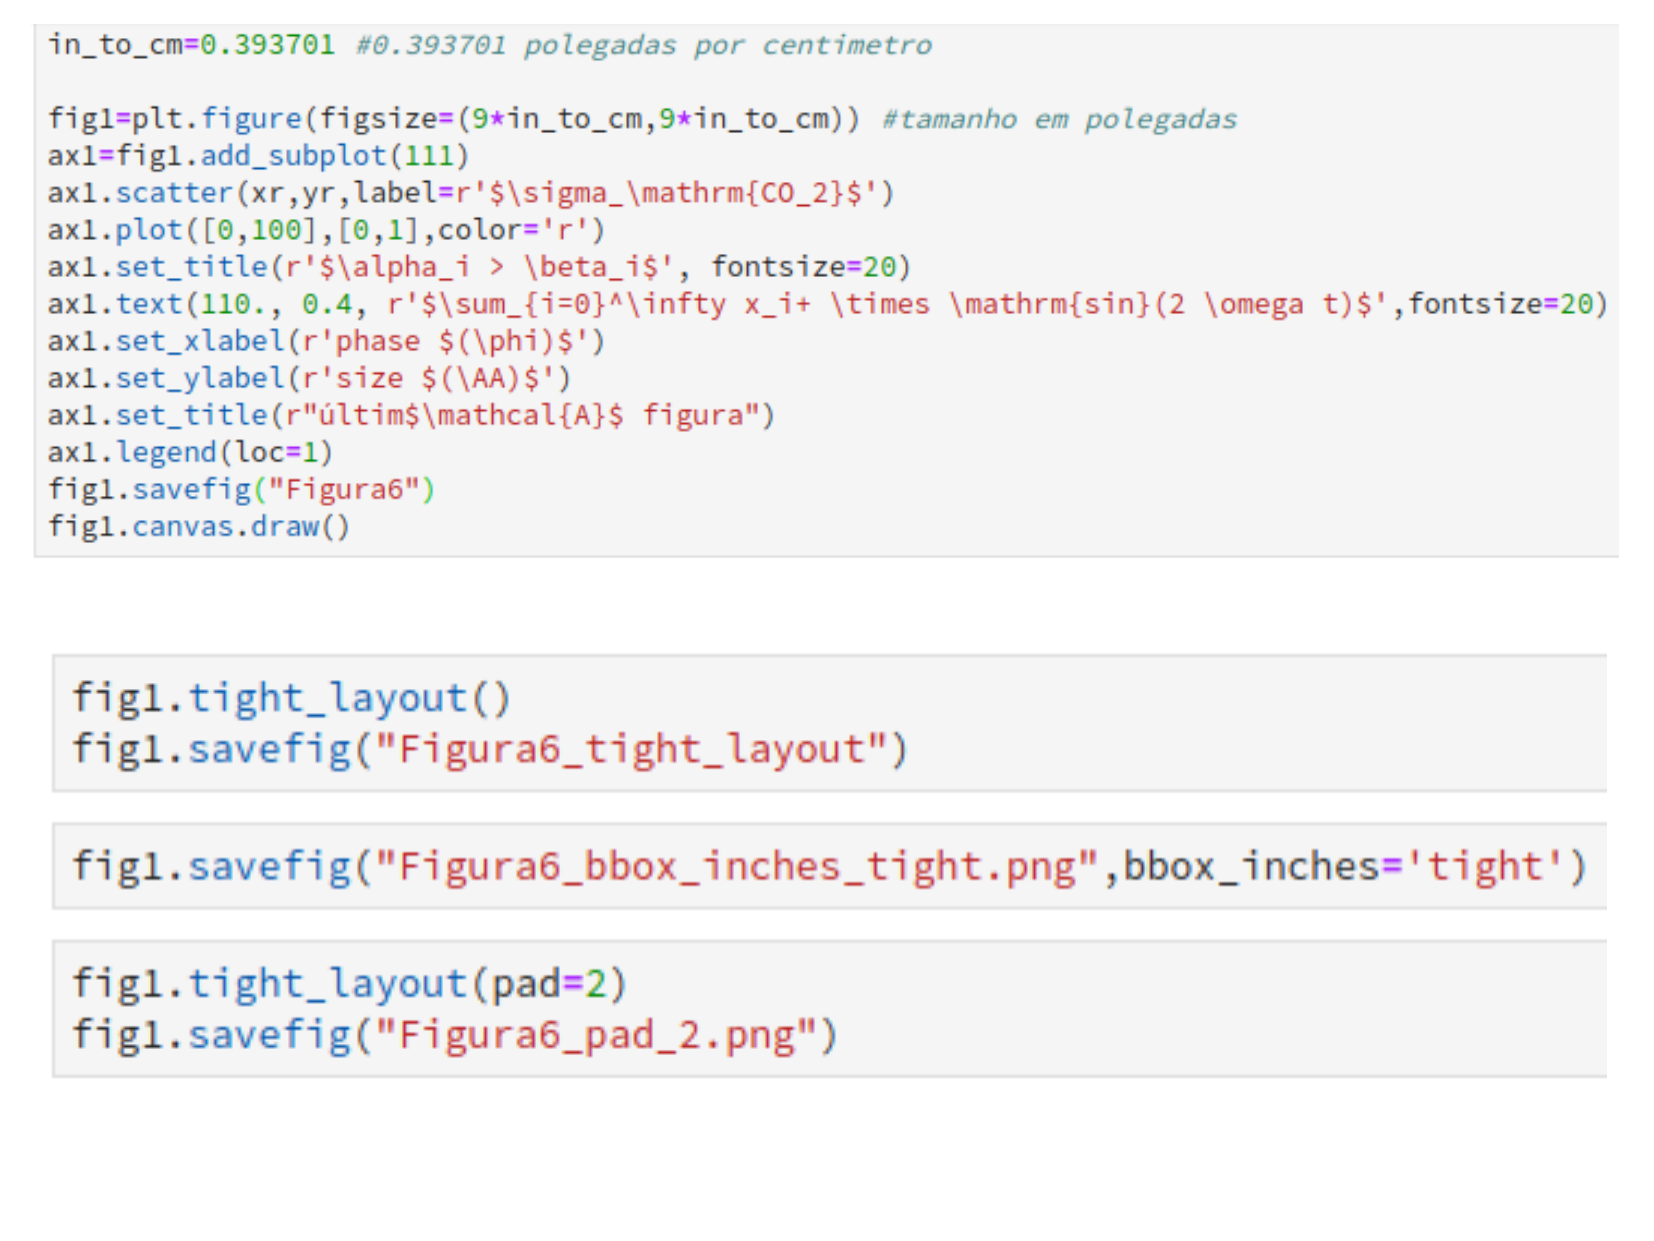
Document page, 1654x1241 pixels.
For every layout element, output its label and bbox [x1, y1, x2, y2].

picture [47, 649, 1607, 1094]
picture [30, 24, 1619, 567]
